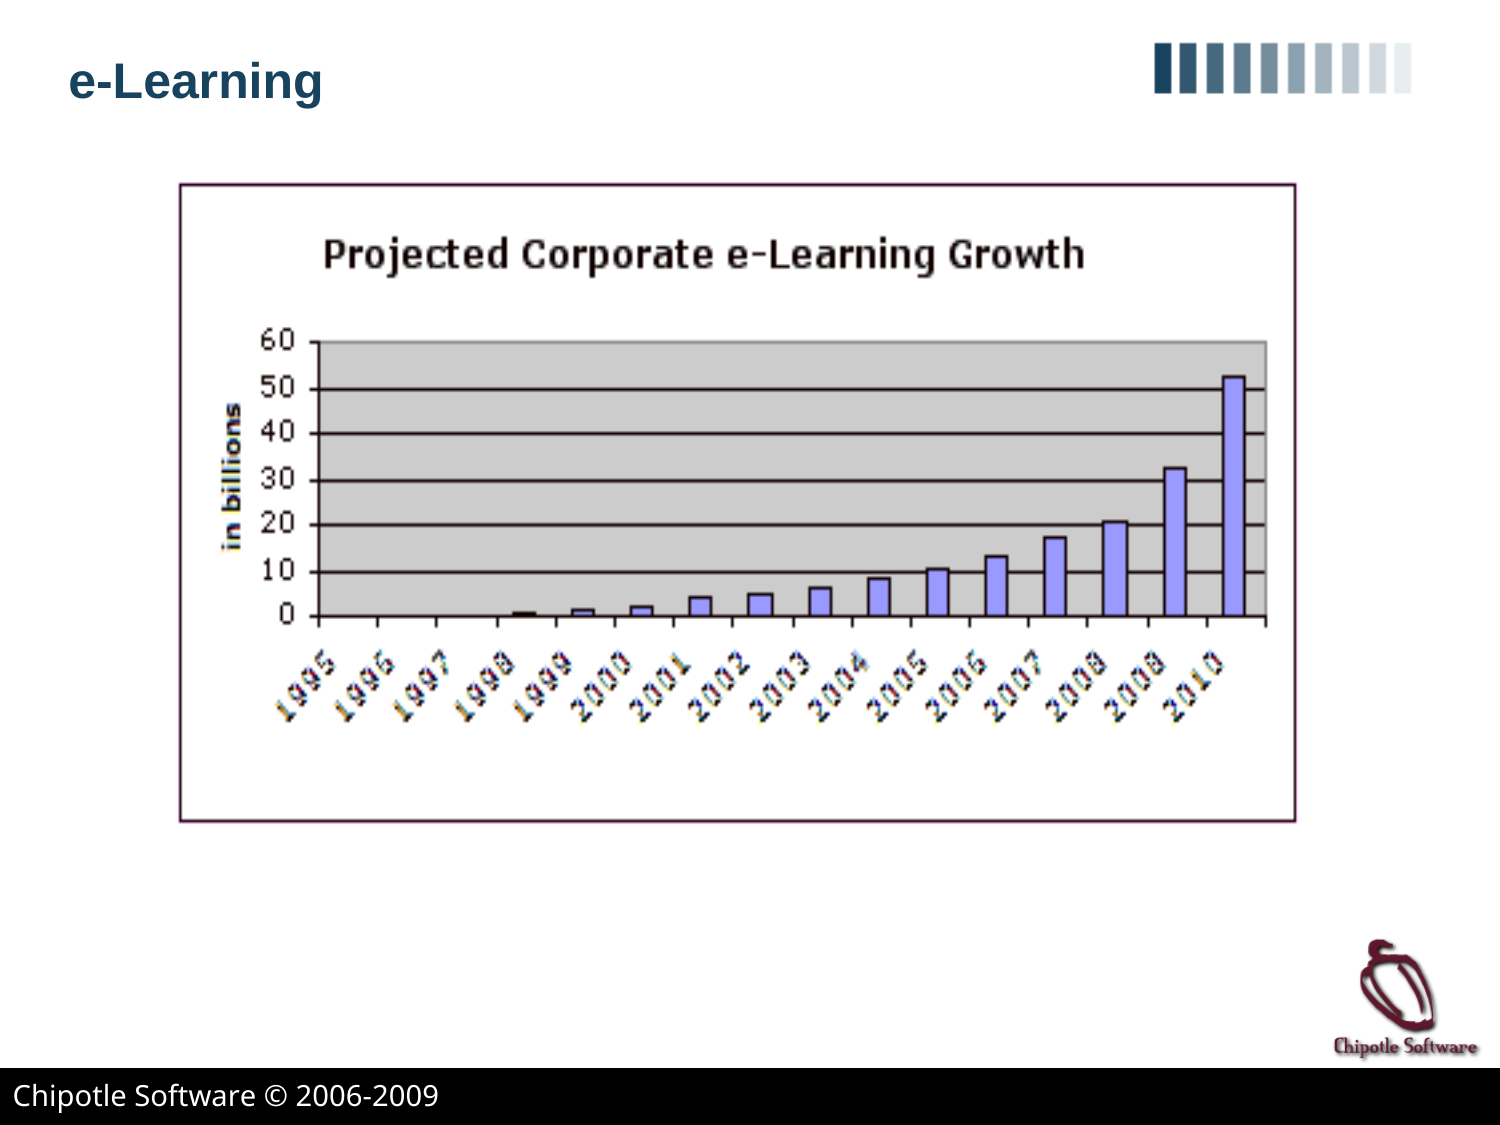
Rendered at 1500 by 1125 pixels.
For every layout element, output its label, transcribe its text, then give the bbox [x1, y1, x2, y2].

title e-Learning [53, 42, 709, 118]
picture [1316, 927, 1493, 1075]
picture [177, 181, 1300, 827]
picture [1126, 29, 1447, 117]
